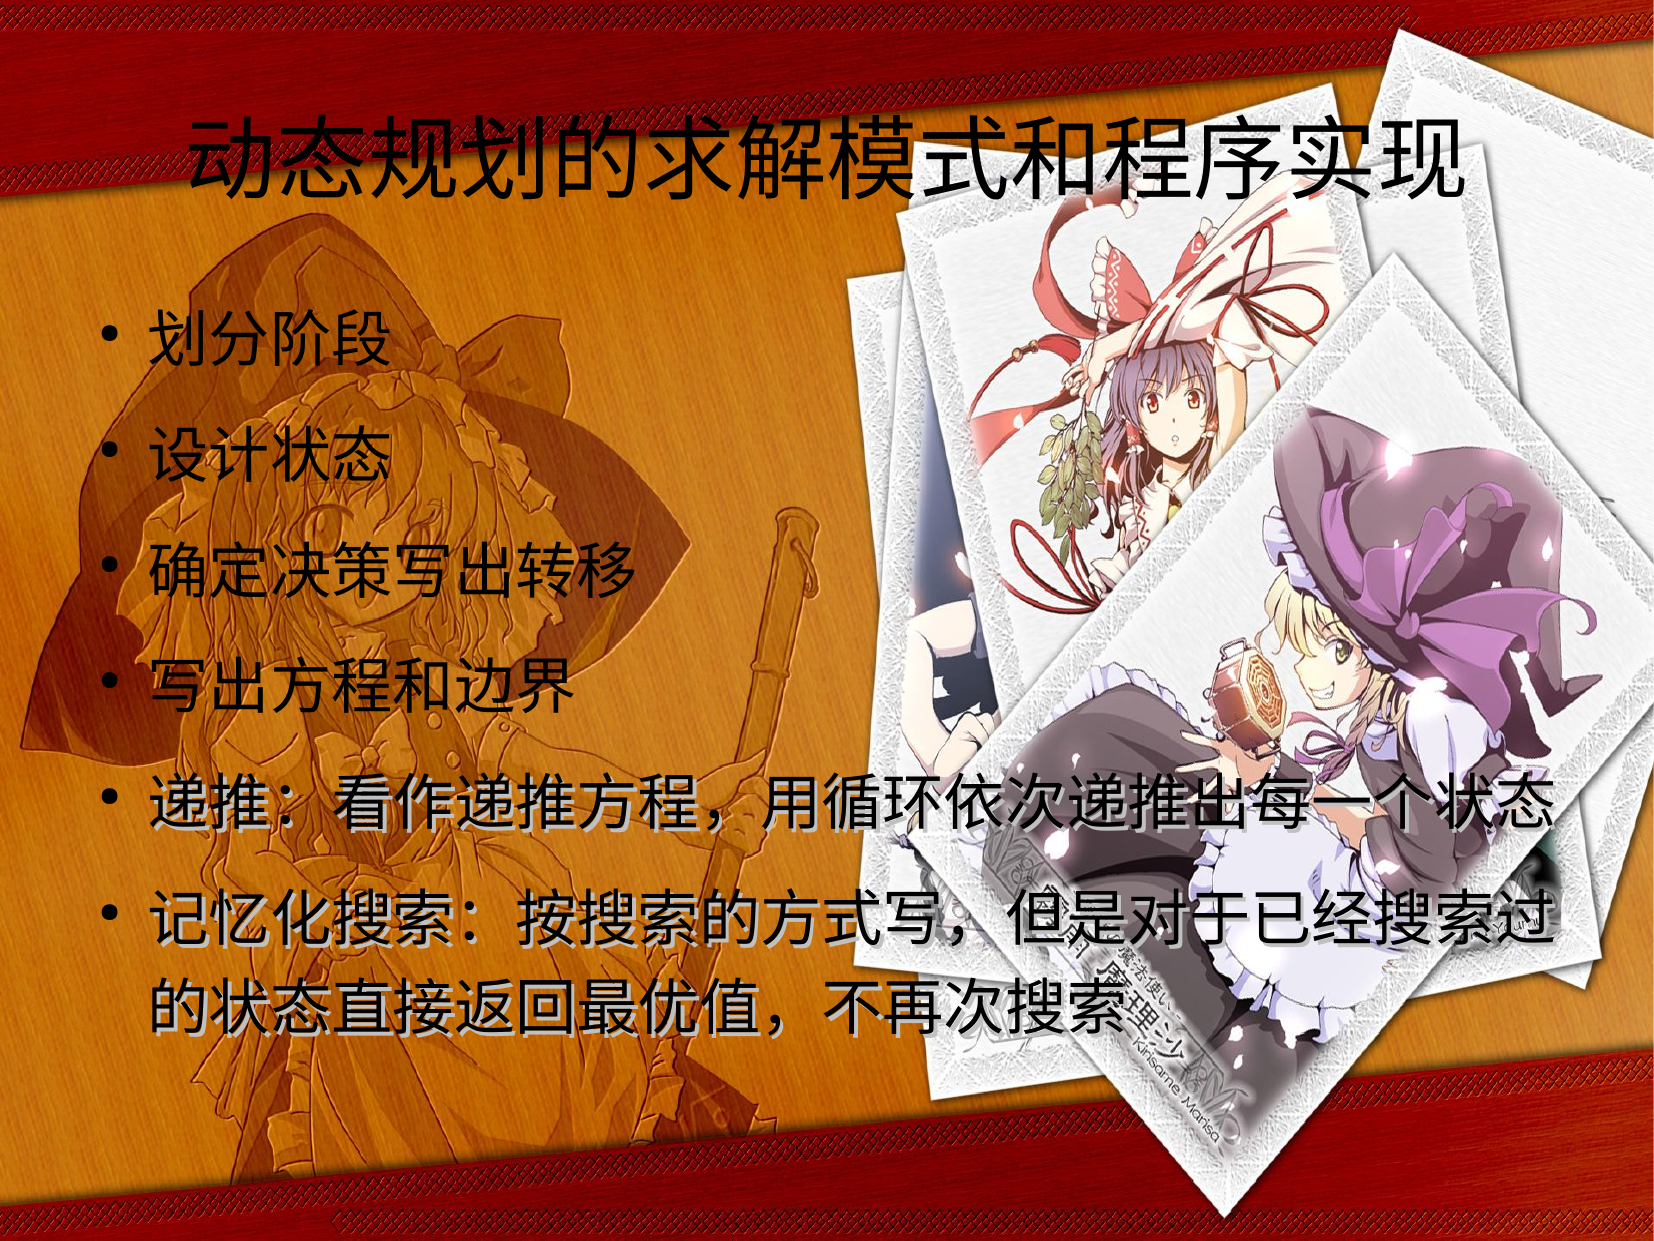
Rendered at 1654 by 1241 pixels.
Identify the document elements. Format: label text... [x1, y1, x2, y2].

picture [0, 0, 1654, 1241]
list 划分阶段 设计状态 确定决策写出转移 写出方程和边界 递推：看作递推方程，用循环依次递推出每一个状态 记忆化搜索：按搜索的方式写，但是对于已经搜索过的状态直接返回最优值，不再次搜索 [82, 290, 1571, 1109]
title 动态规划的求解模式和程序实现 [82, 49, 1571, 257]
